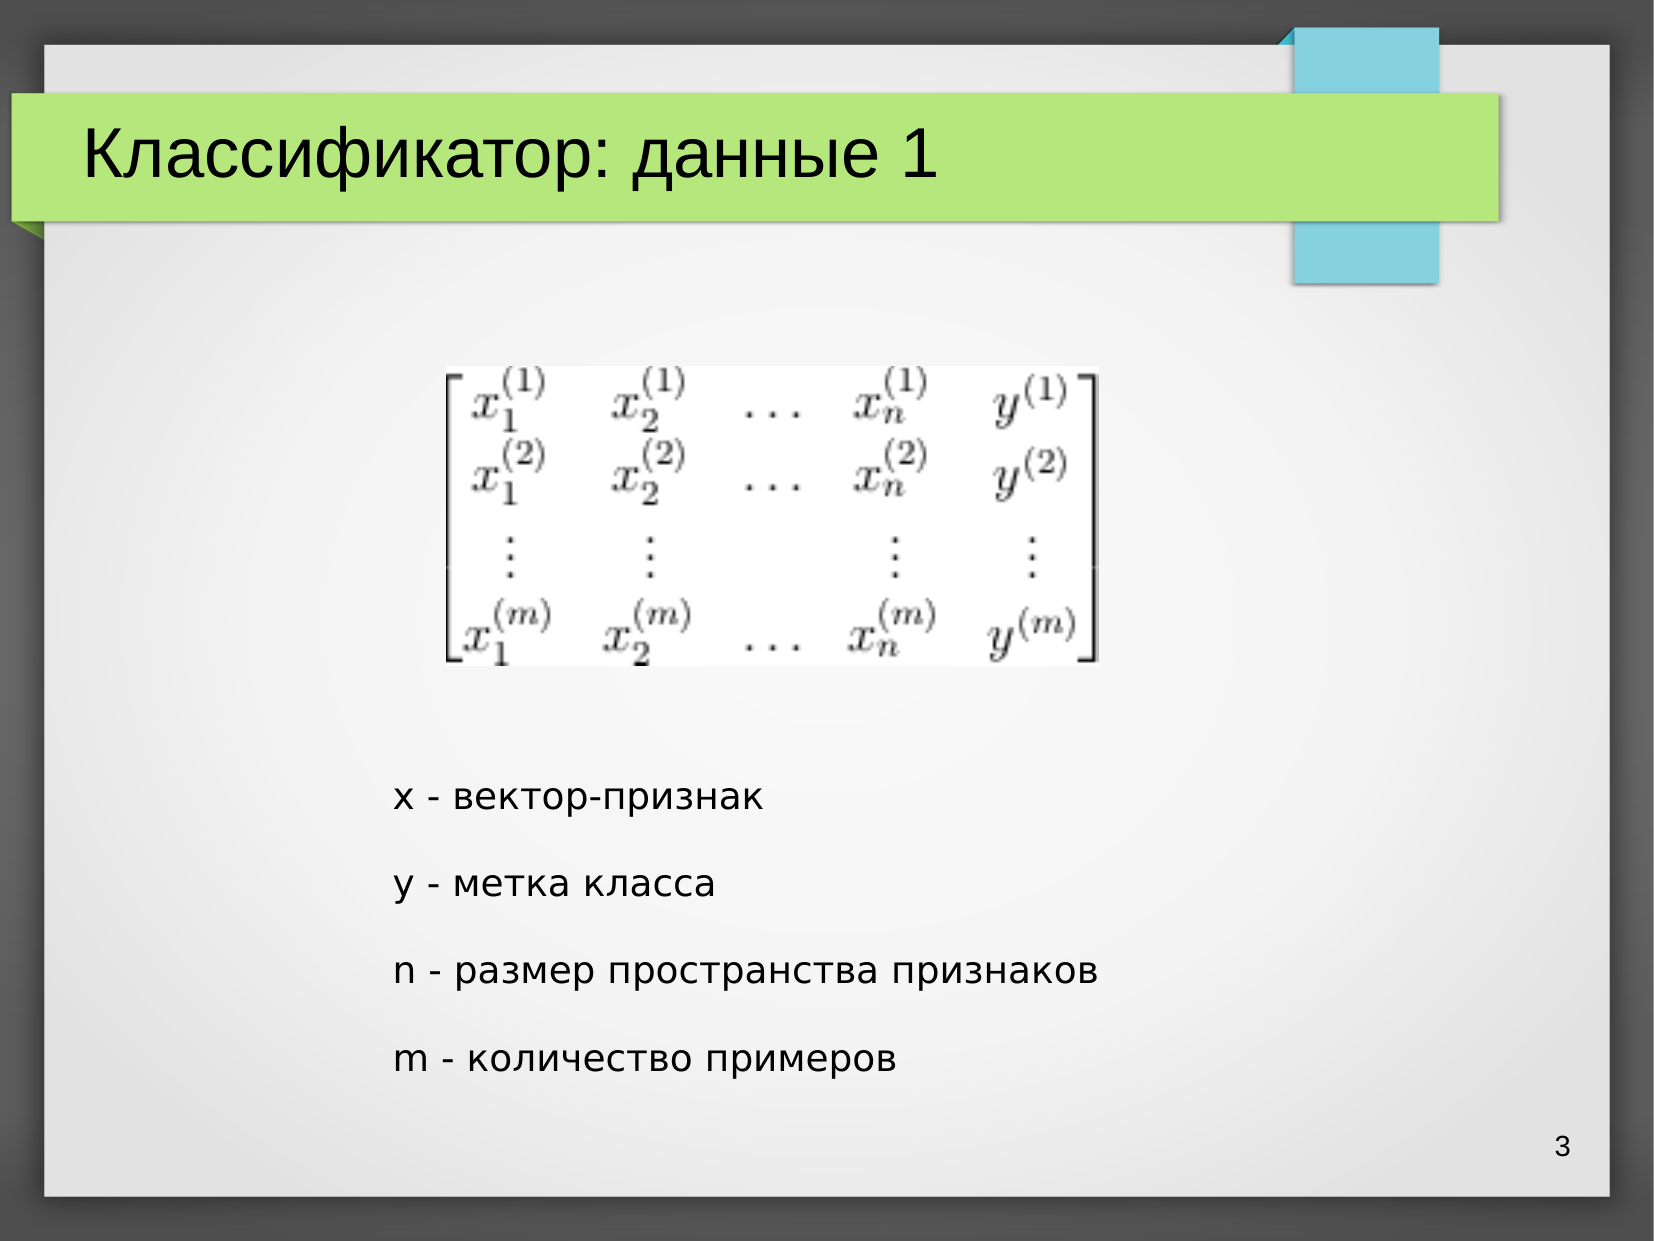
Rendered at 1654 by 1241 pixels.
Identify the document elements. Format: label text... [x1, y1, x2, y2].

text_box x - вектор-признак y - метка класса n - размер пространства признаков m - количество примеров [377, 767, 1335, 1131]
picture [0, 0, 1654, 1241]
title Классификатор: данные 1 [82, 49, 1571, 257]
